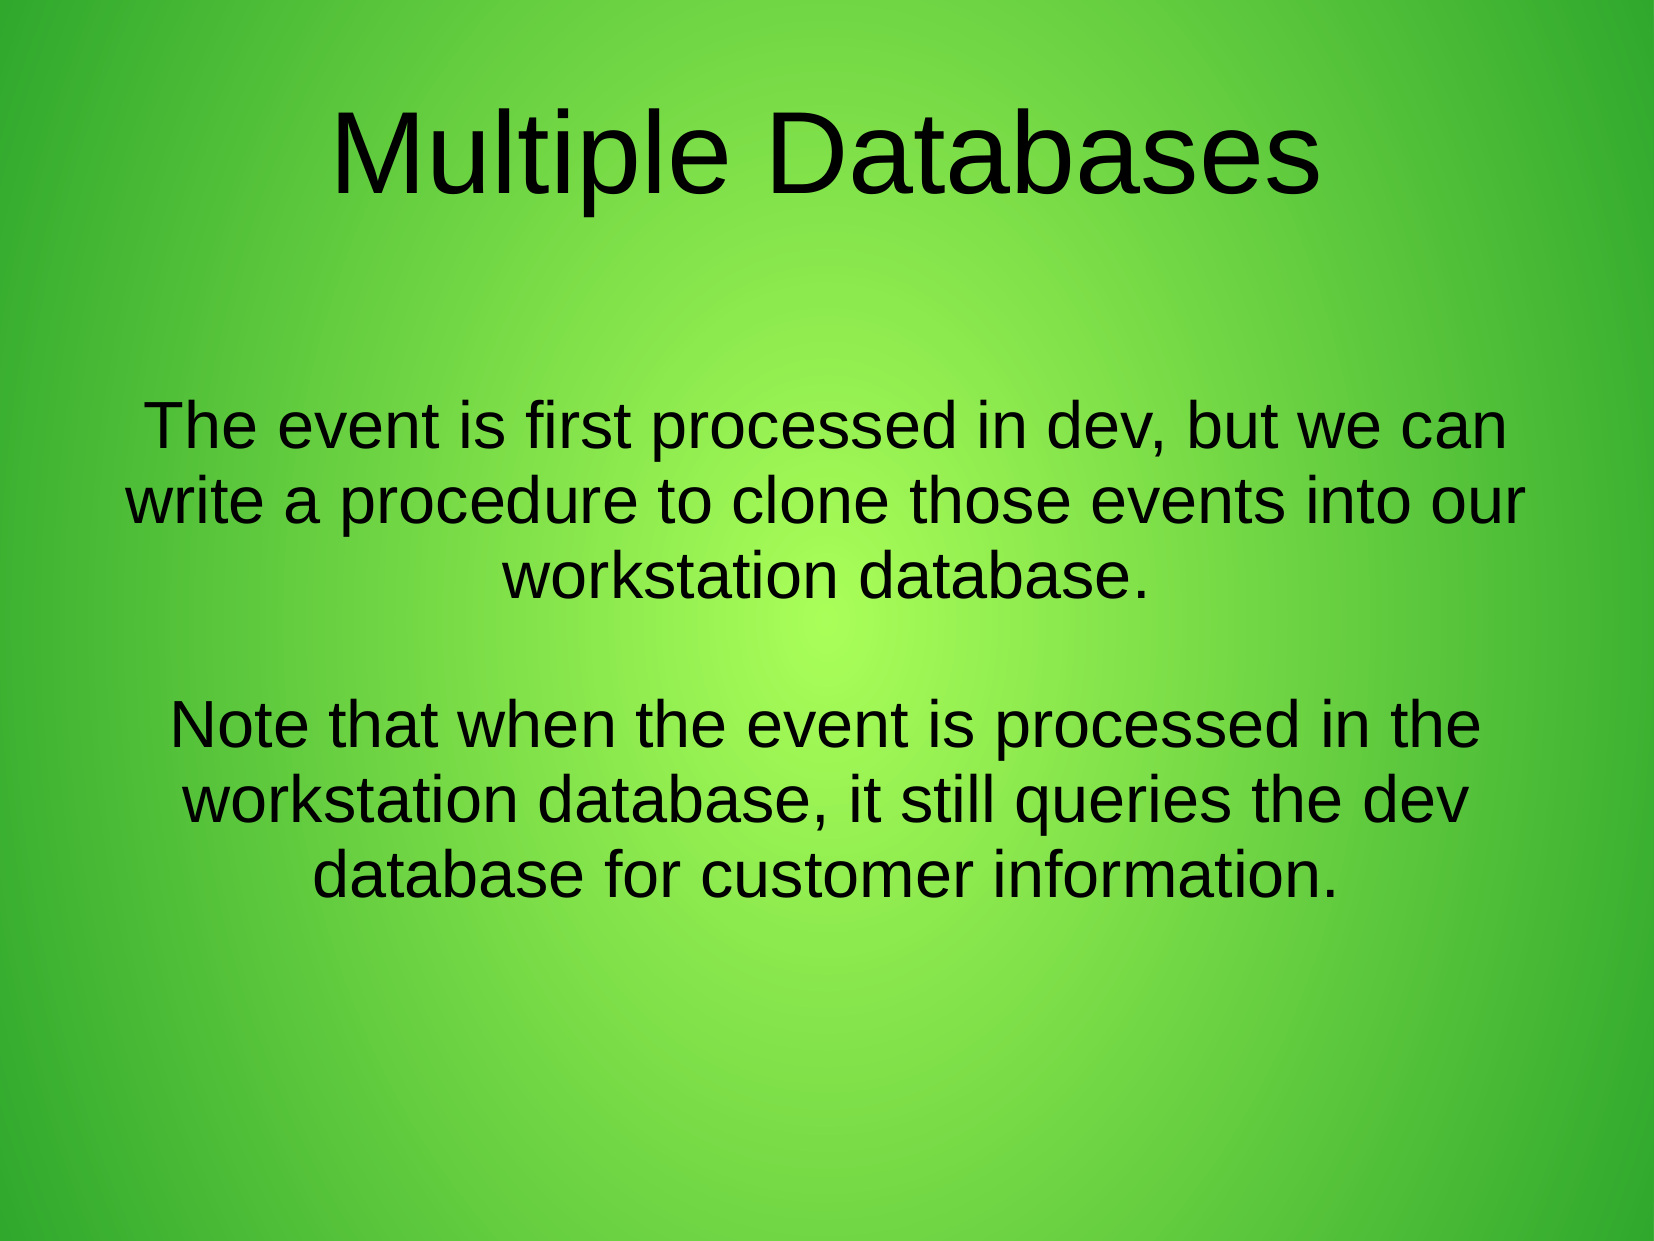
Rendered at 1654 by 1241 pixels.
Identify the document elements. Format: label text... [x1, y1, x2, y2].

title Multiple Databases [82, 49, 1571, 257]
subtitle The event is first processed in dev, but we can write a procedure to clone those events into our workstation database. Note that when the event is processed in the workstation database, it still queries the dev database for customer information. [82, 290, 1571, 1010]
